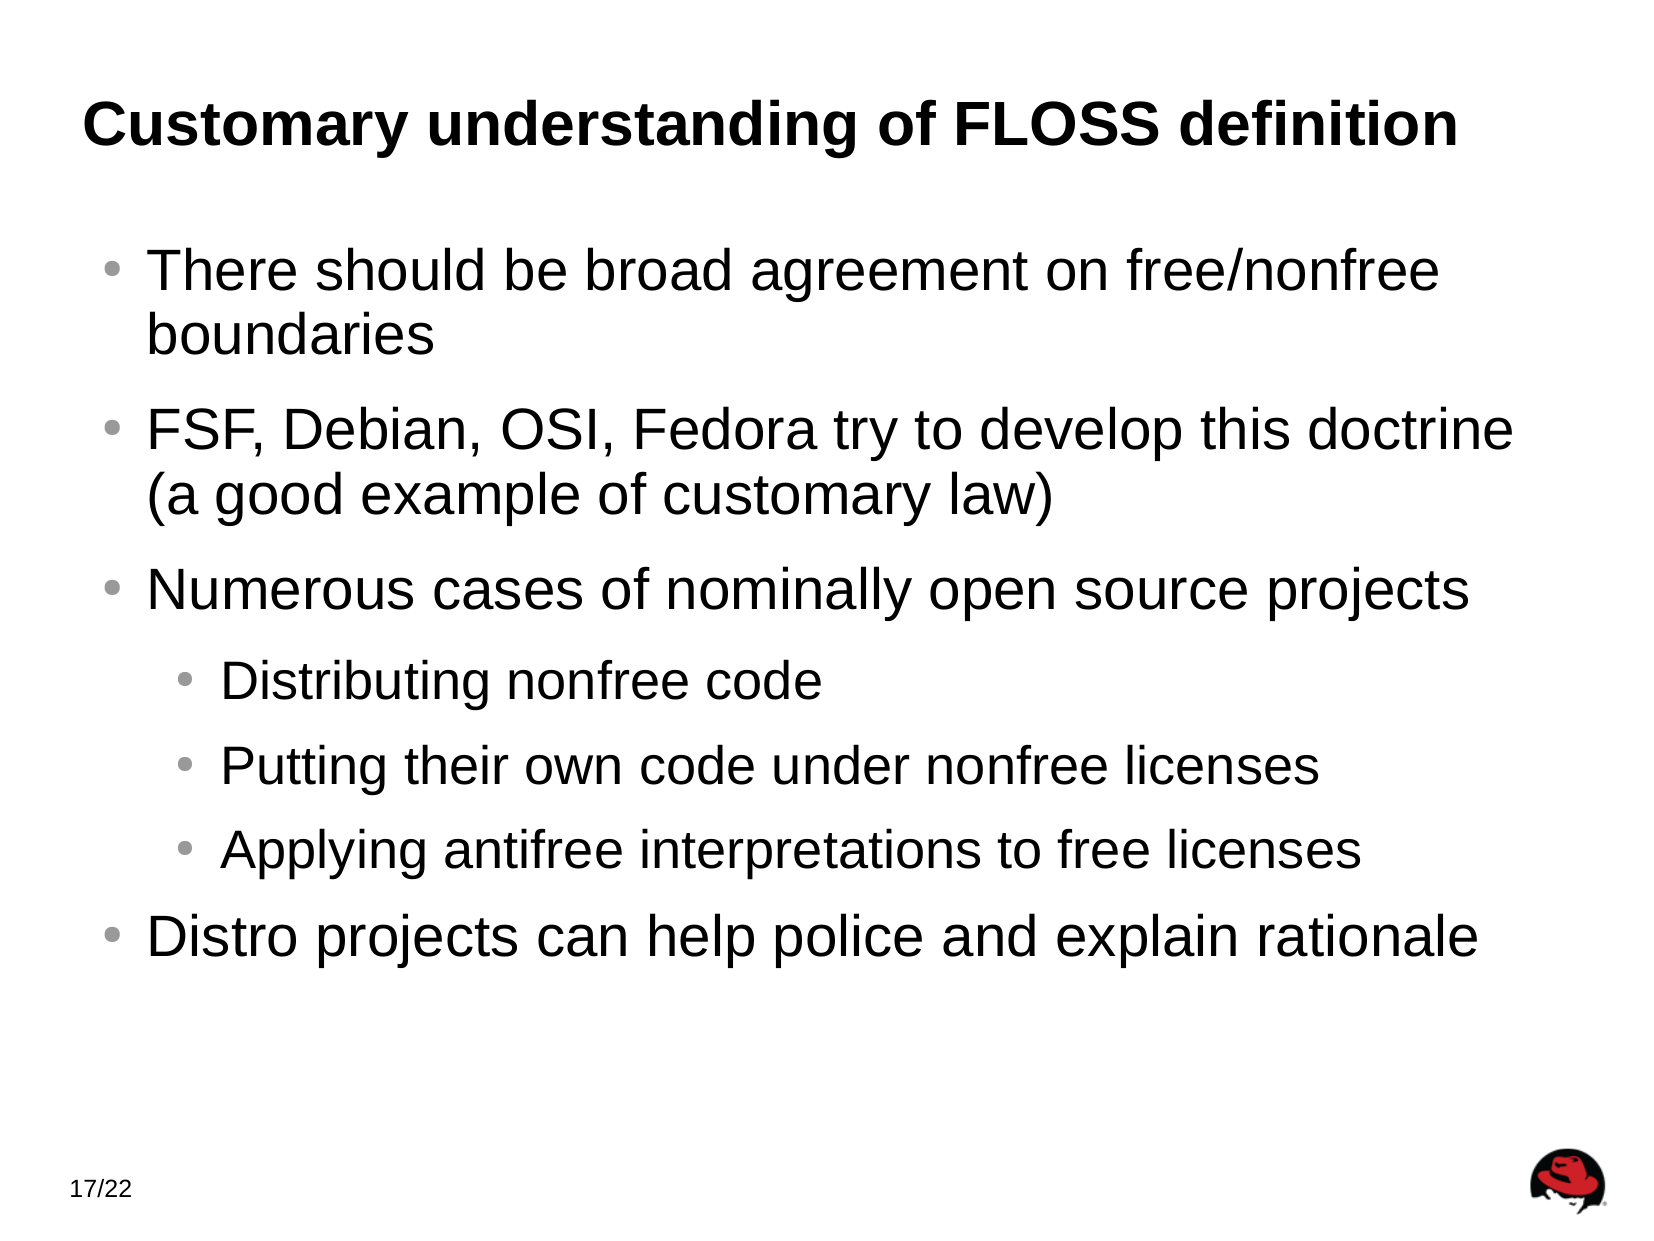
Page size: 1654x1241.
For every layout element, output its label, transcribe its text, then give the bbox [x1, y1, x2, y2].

picture [1529, 1146, 1613, 1224]
title Customary understanding of FLOSS definition [82, 37, 1571, 211]
list There should be broad agreement on free/nonfree boundaries FSF, Debian, OSI, Fedora try to develop this doctrine (a good example of customary law) Numerous cases of nominally open source projects Distributing nonfree code Putting their own code under nonfree licenses Applying antifree interpretations to free licenses Distro projects can help police and explain rationale [86, 237, 1576, 1016]
